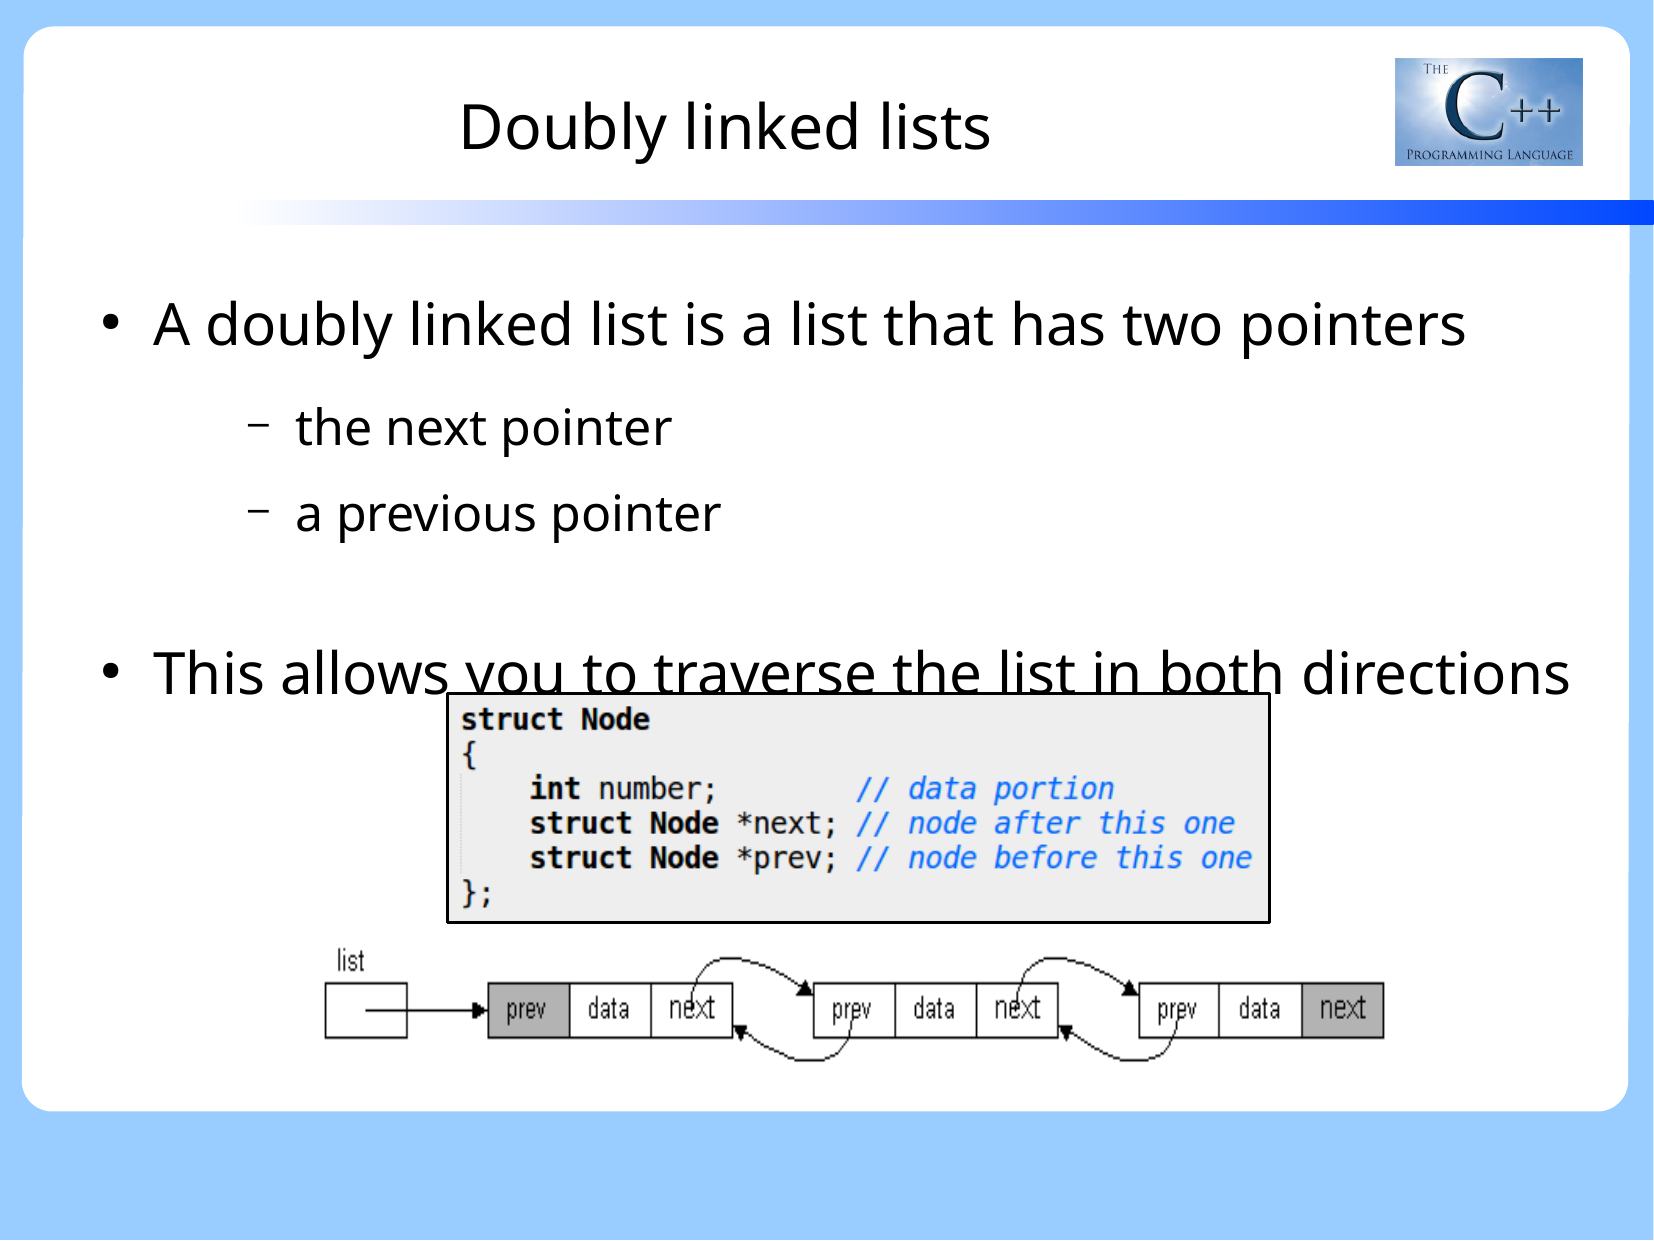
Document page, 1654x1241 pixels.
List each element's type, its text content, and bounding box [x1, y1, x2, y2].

list A doubly linked list is a list that has two pointers the next pointer a previous pointer This allows you to traverse the list in both directions [82, 283, 1607, 1087]
picture [448, 694, 1268, 922]
picture [1395, 58, 1583, 166]
title Doubly linked lists [82, 49, 1371, 201]
picture [320, 933, 1388, 1087]
